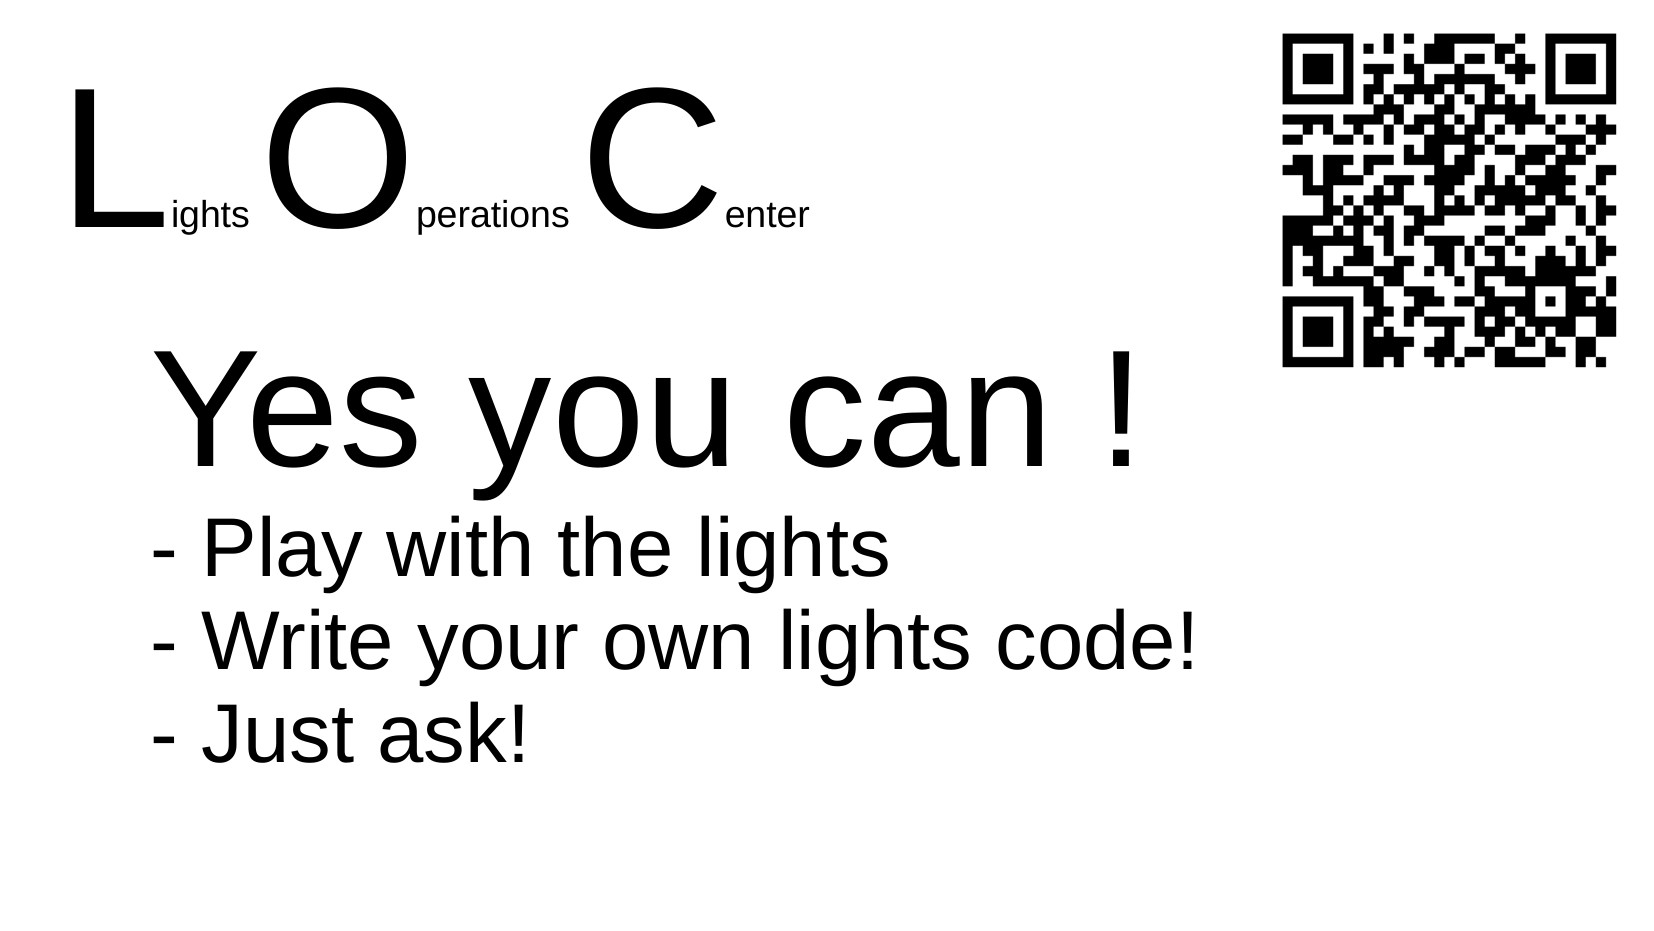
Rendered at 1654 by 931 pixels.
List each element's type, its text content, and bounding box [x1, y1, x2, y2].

text_box Lights Operations Center [45, 39, 871, 278]
text_box Yes you can ! - Play with the lights - Write your own lights code! - Just ask! [136, 308, 1654, 882]
picture [1260, 11, 1639, 391]
